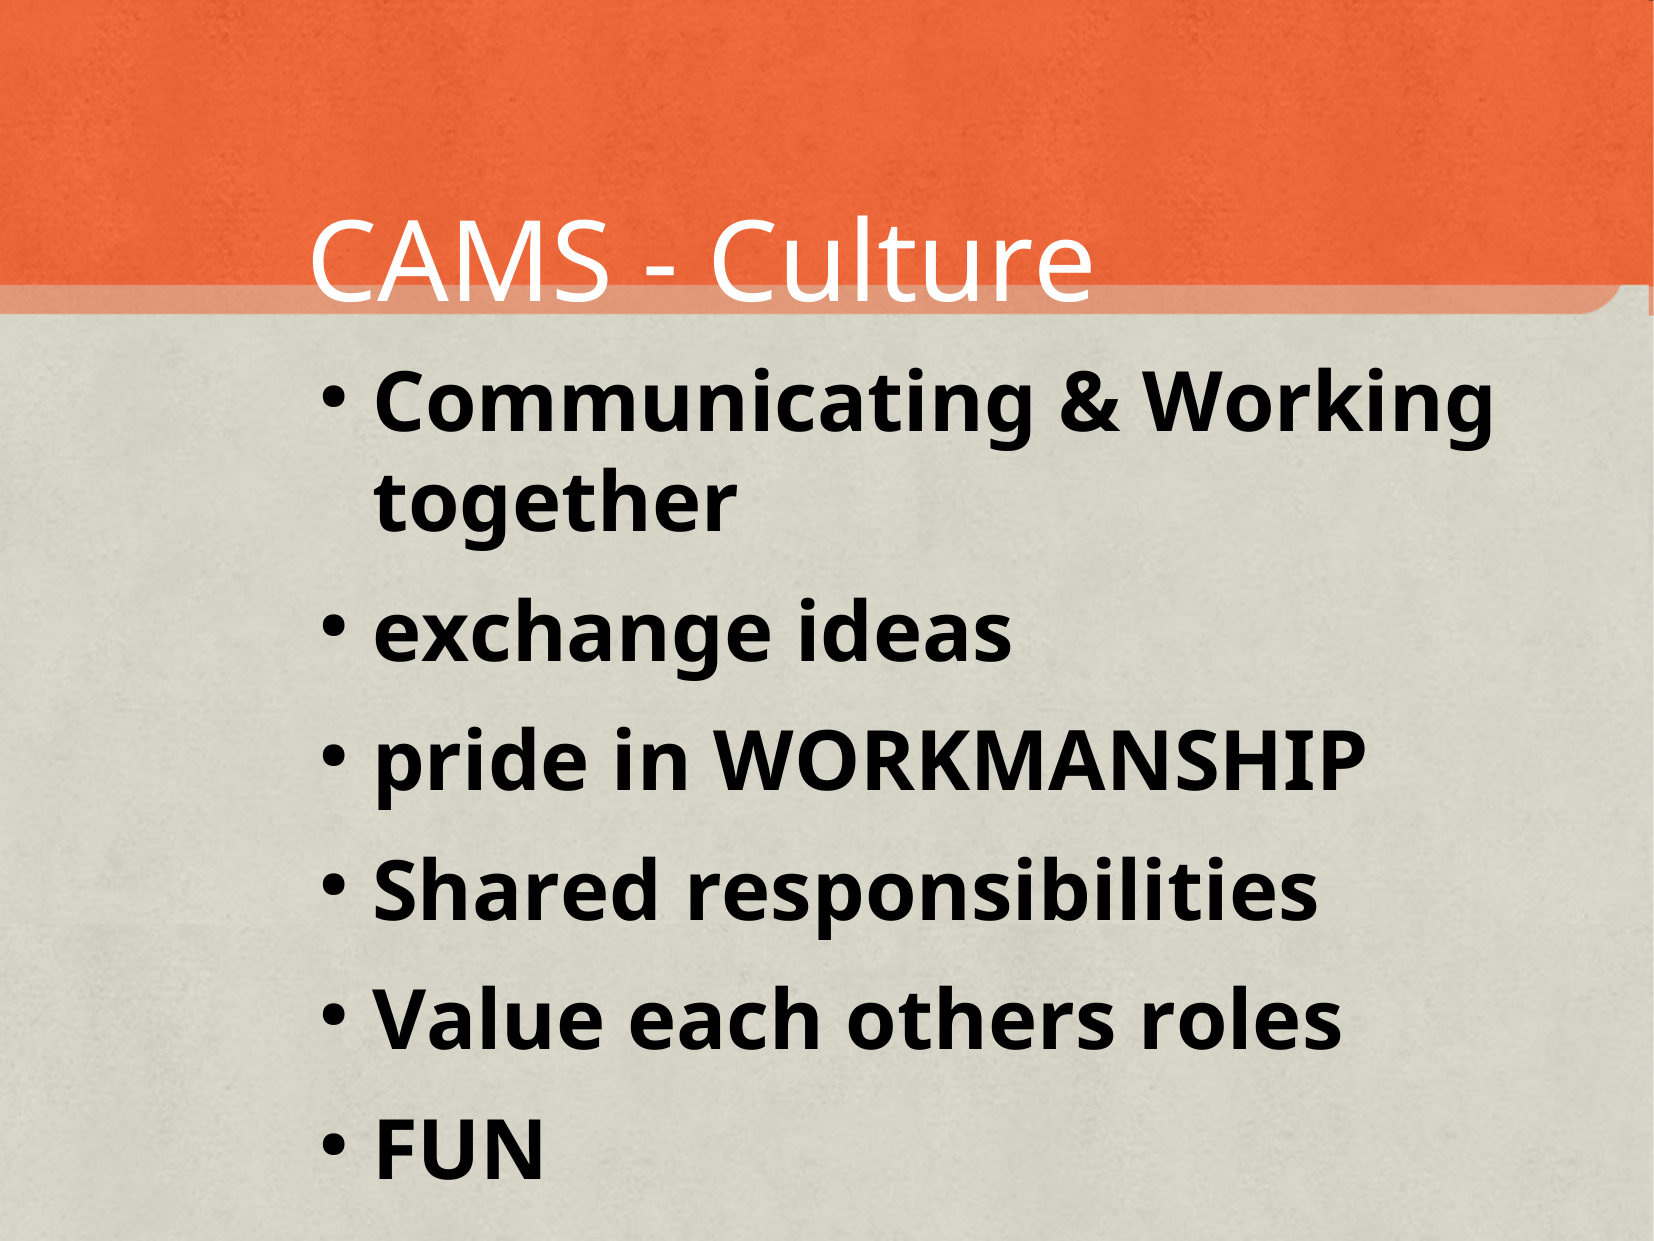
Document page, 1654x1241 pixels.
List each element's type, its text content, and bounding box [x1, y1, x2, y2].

picture [0, 0, 1654, 1241]
title CAMS - Culture [306, 189, 1654, 317]
list Communicating & Working together exchange ideas pride in WORKMANSHIP Shared responsibilities Value each others roles FUN [301, 348, 1588, 1241]
